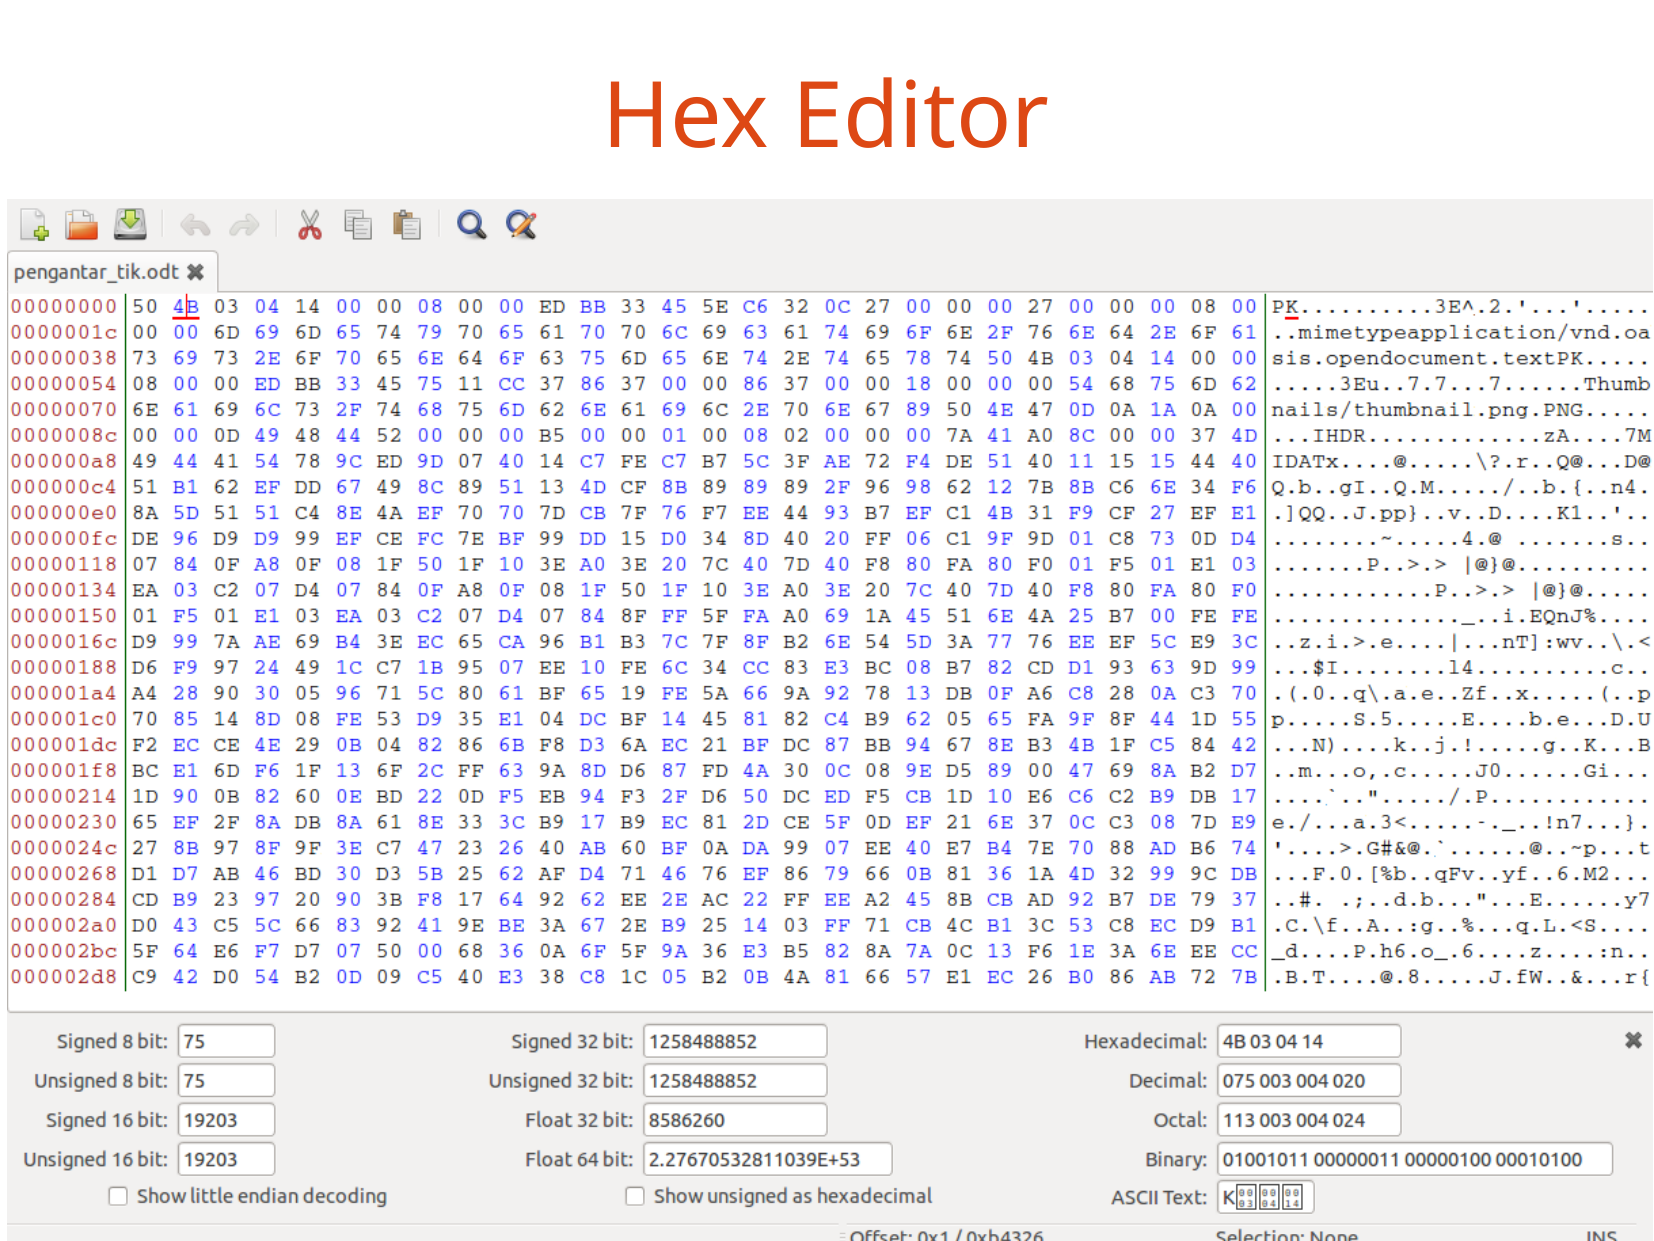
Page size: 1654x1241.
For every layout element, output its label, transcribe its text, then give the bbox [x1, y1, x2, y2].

picture [7, 199, 1653, 1241]
title Hex Editor [82, 8, 1571, 199]
